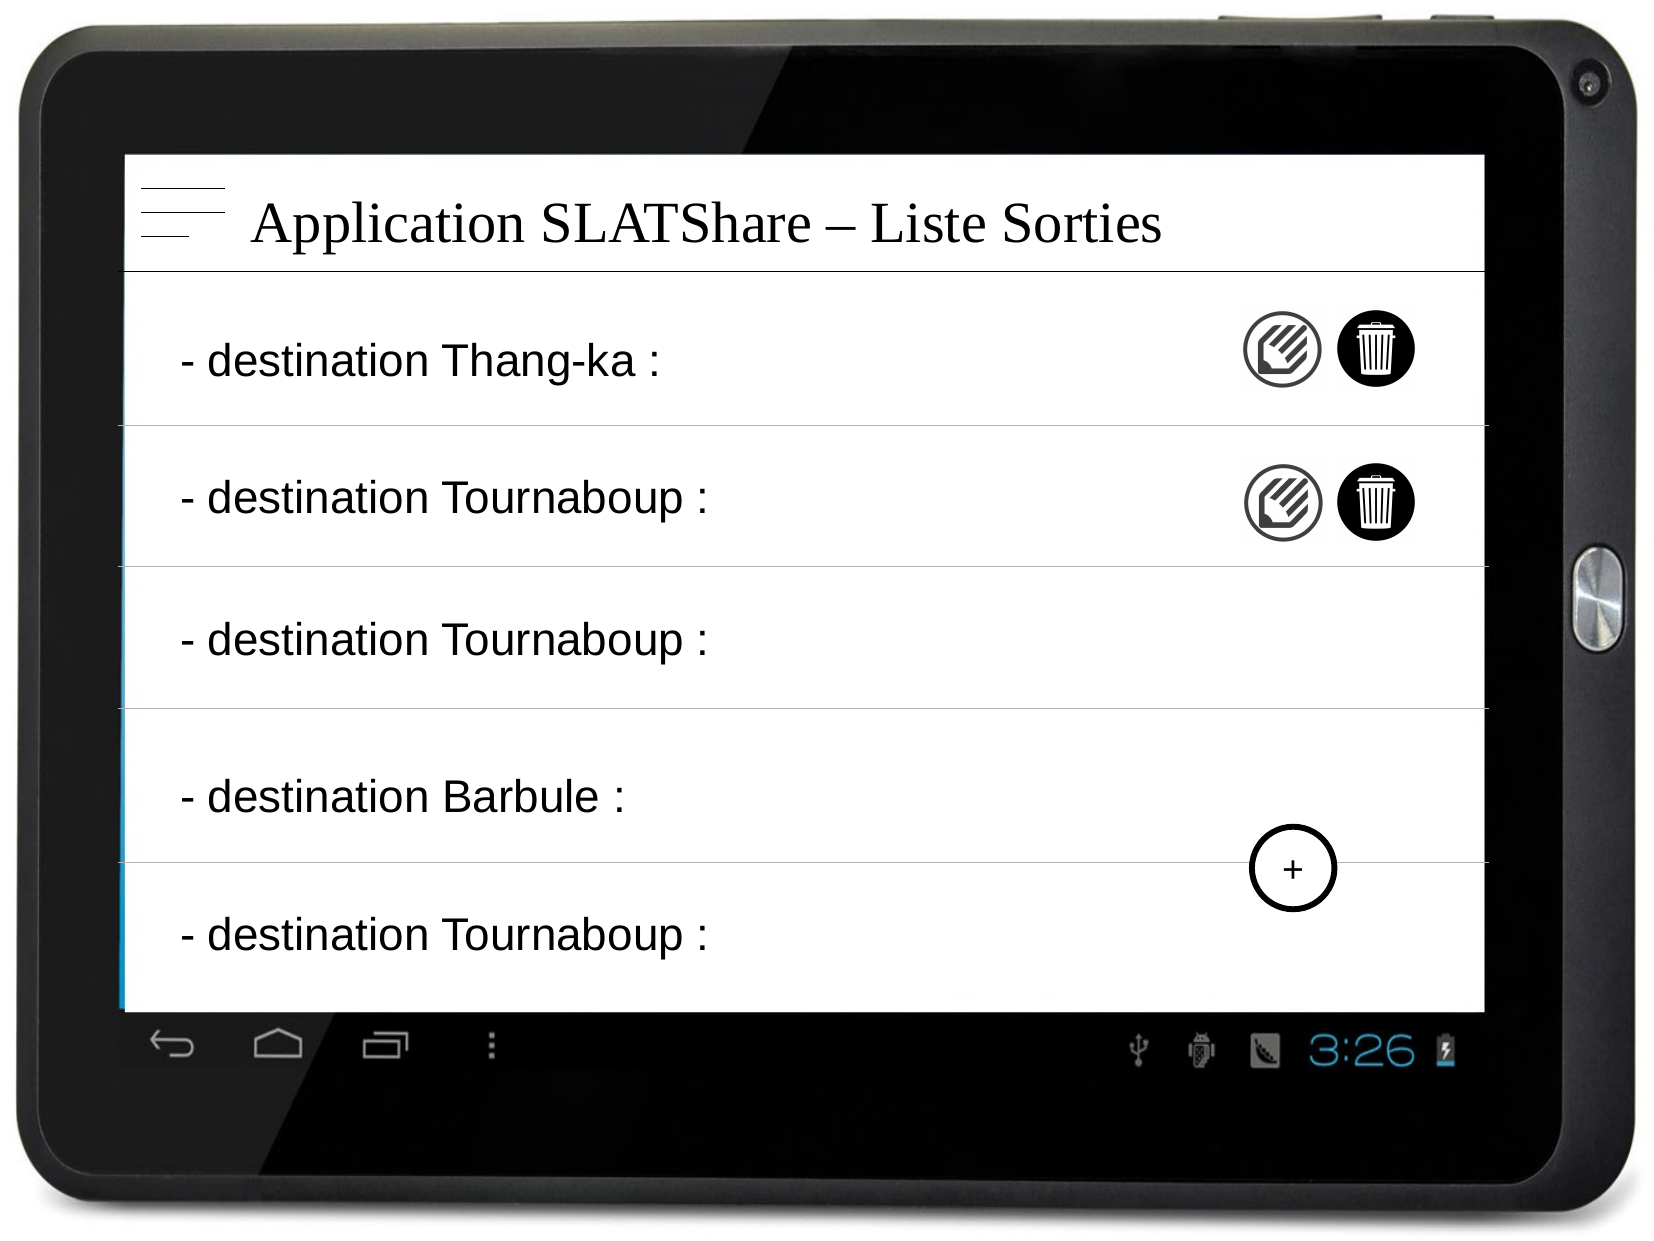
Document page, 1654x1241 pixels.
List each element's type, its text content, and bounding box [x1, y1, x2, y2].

text_box - destination Thang-ka : [165, 323, 780, 390]
picture [0, 0, 1654, 1241]
text_box - destination Tournaboup : [165, 460, 780, 527]
text_box - destination Tournaboup : [165, 897, 886, 981]
text_box + [1251, 826, 1335, 910]
text_box - destination Tournaboup : [165, 602, 886, 685]
text_box - destination Barbule : [165, 759, 886, 843]
text_box Application SLATShare – Liste Sorties [236, 177, 1477, 258]
